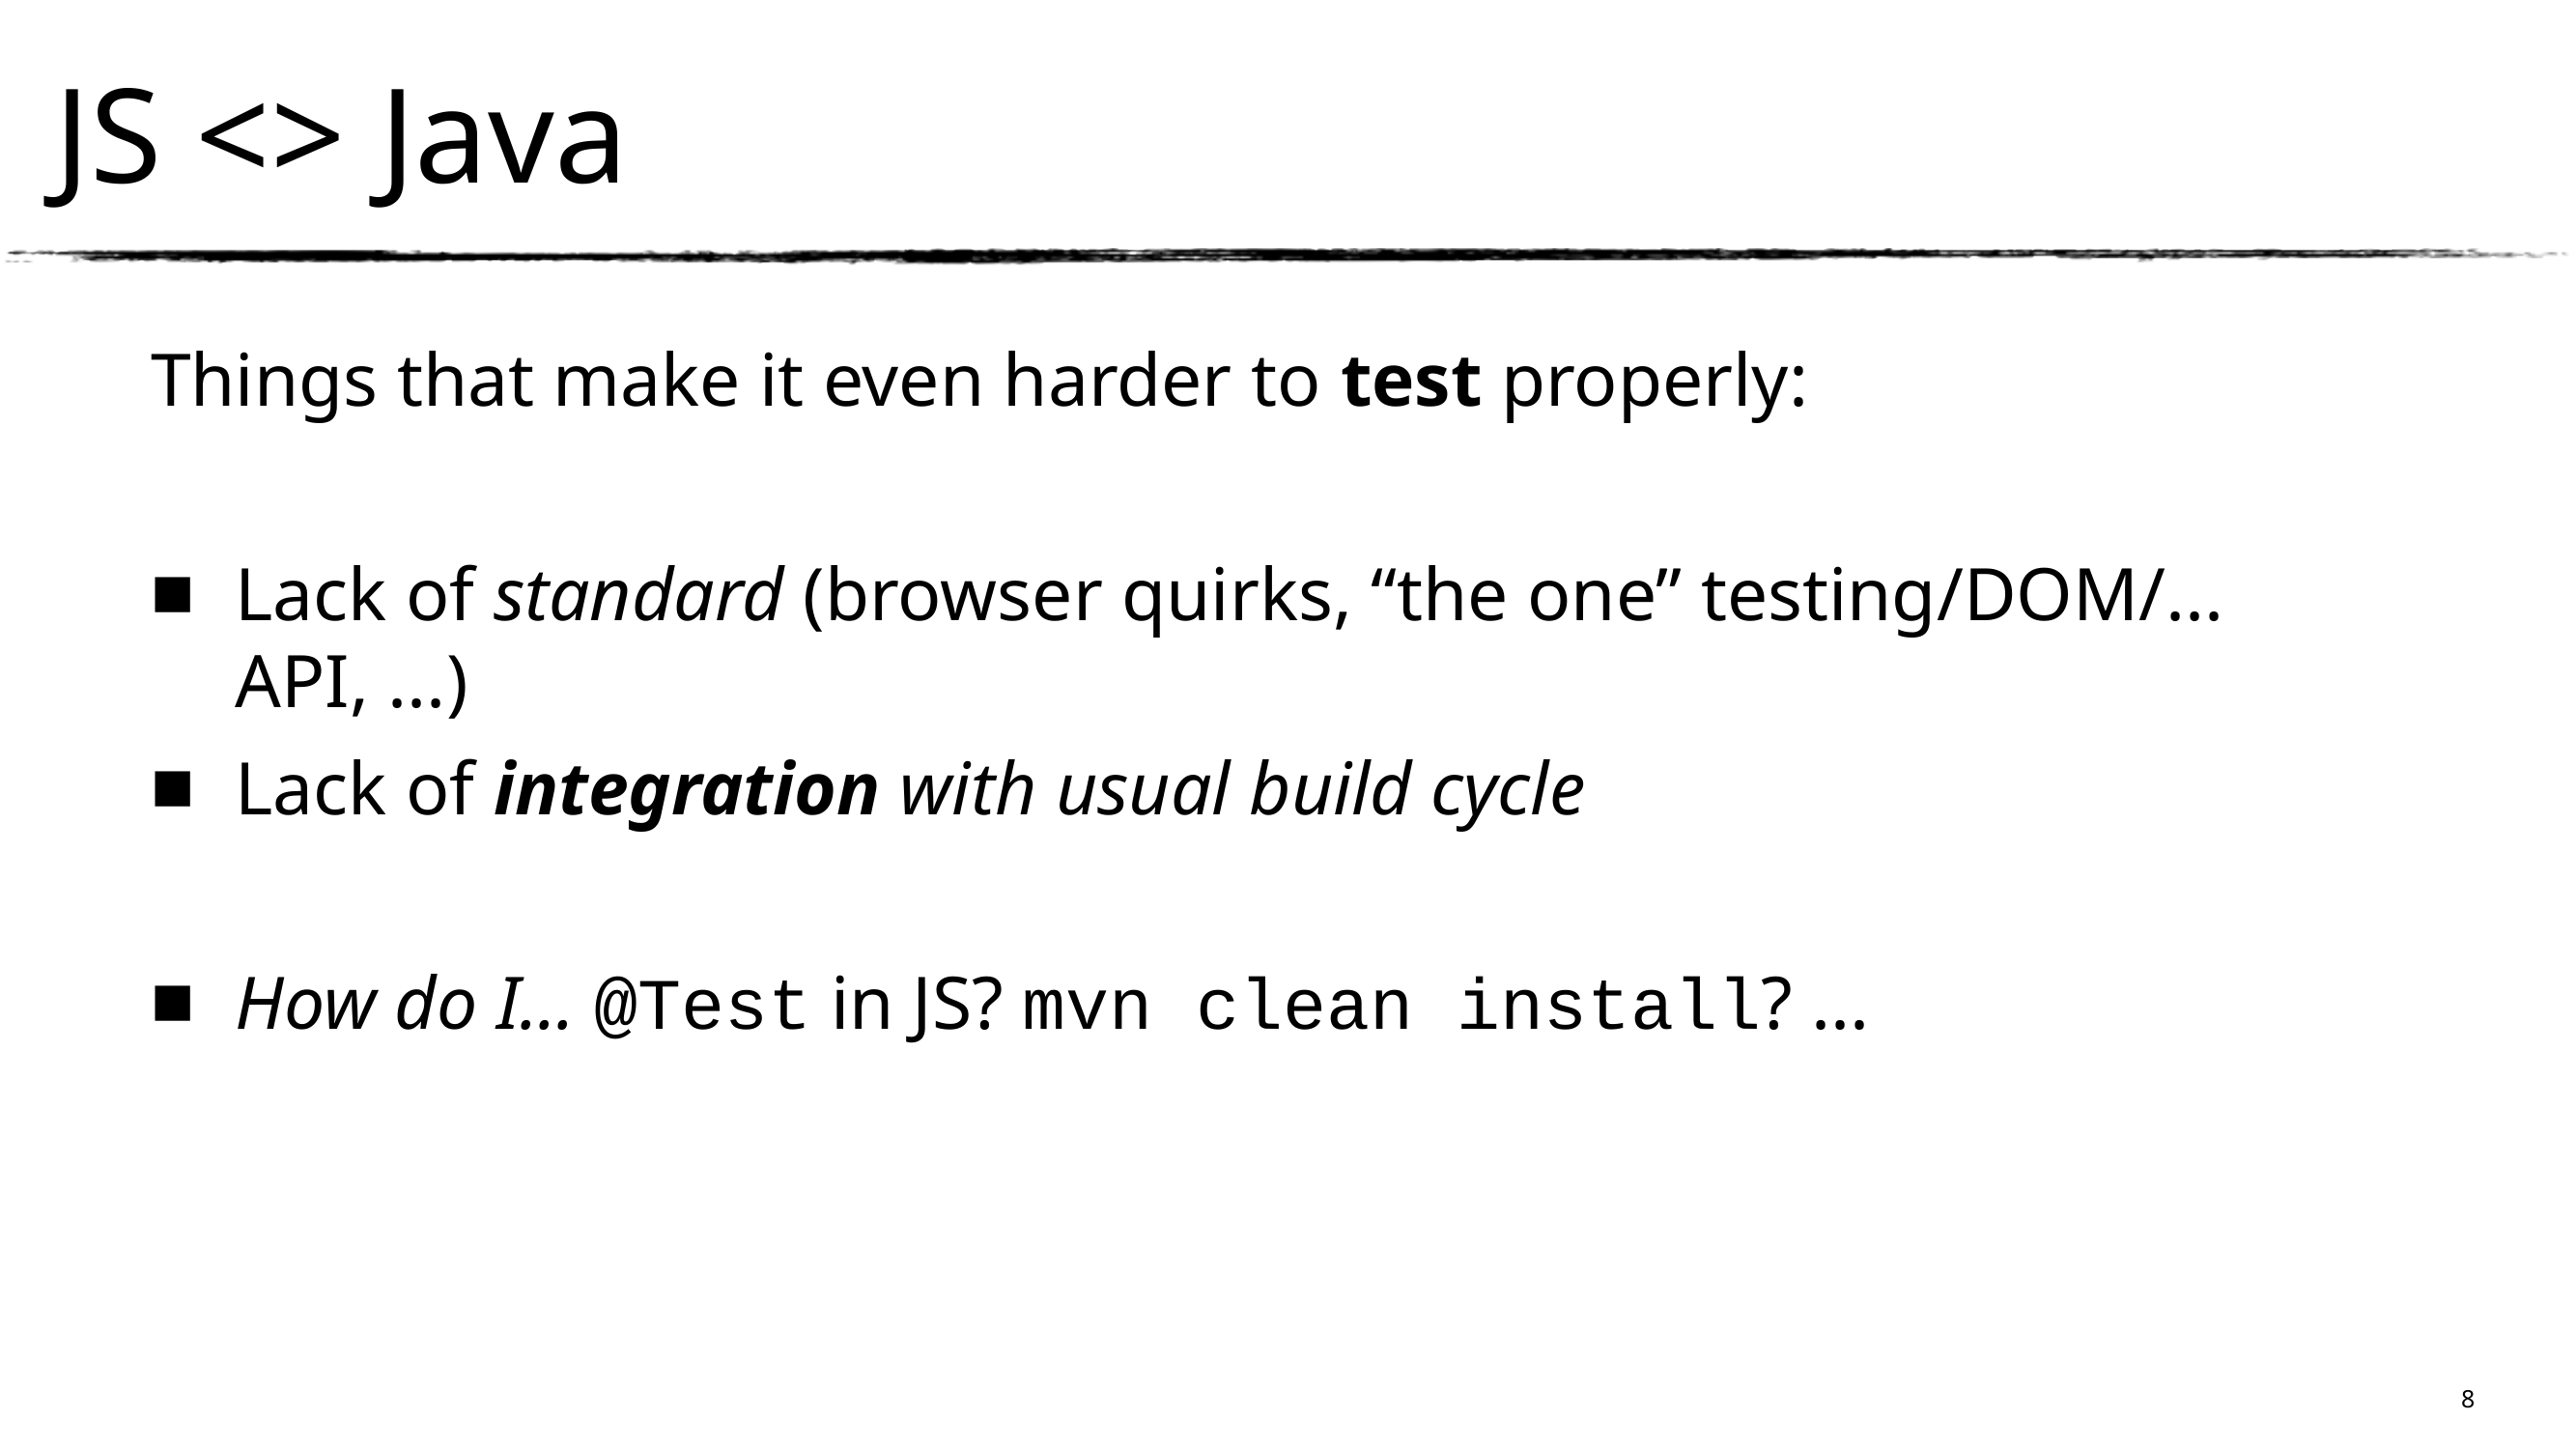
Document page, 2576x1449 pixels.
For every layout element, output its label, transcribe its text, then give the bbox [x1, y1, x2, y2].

text_box JS <> Java [45, 12, 2528, 250]
text_box <number> [2447, 1376, 2490, 1421]
text_box Things that make it even harder to test properly: Lack of standard (browser quirks, “the one” testing/DOM/... API, ...) Lack of integration with usual build cycle How do I... @Test in JS? mvn clean install? ... [116, 326, 2457, 1387]
picture [0, 248, 2576, 268]
